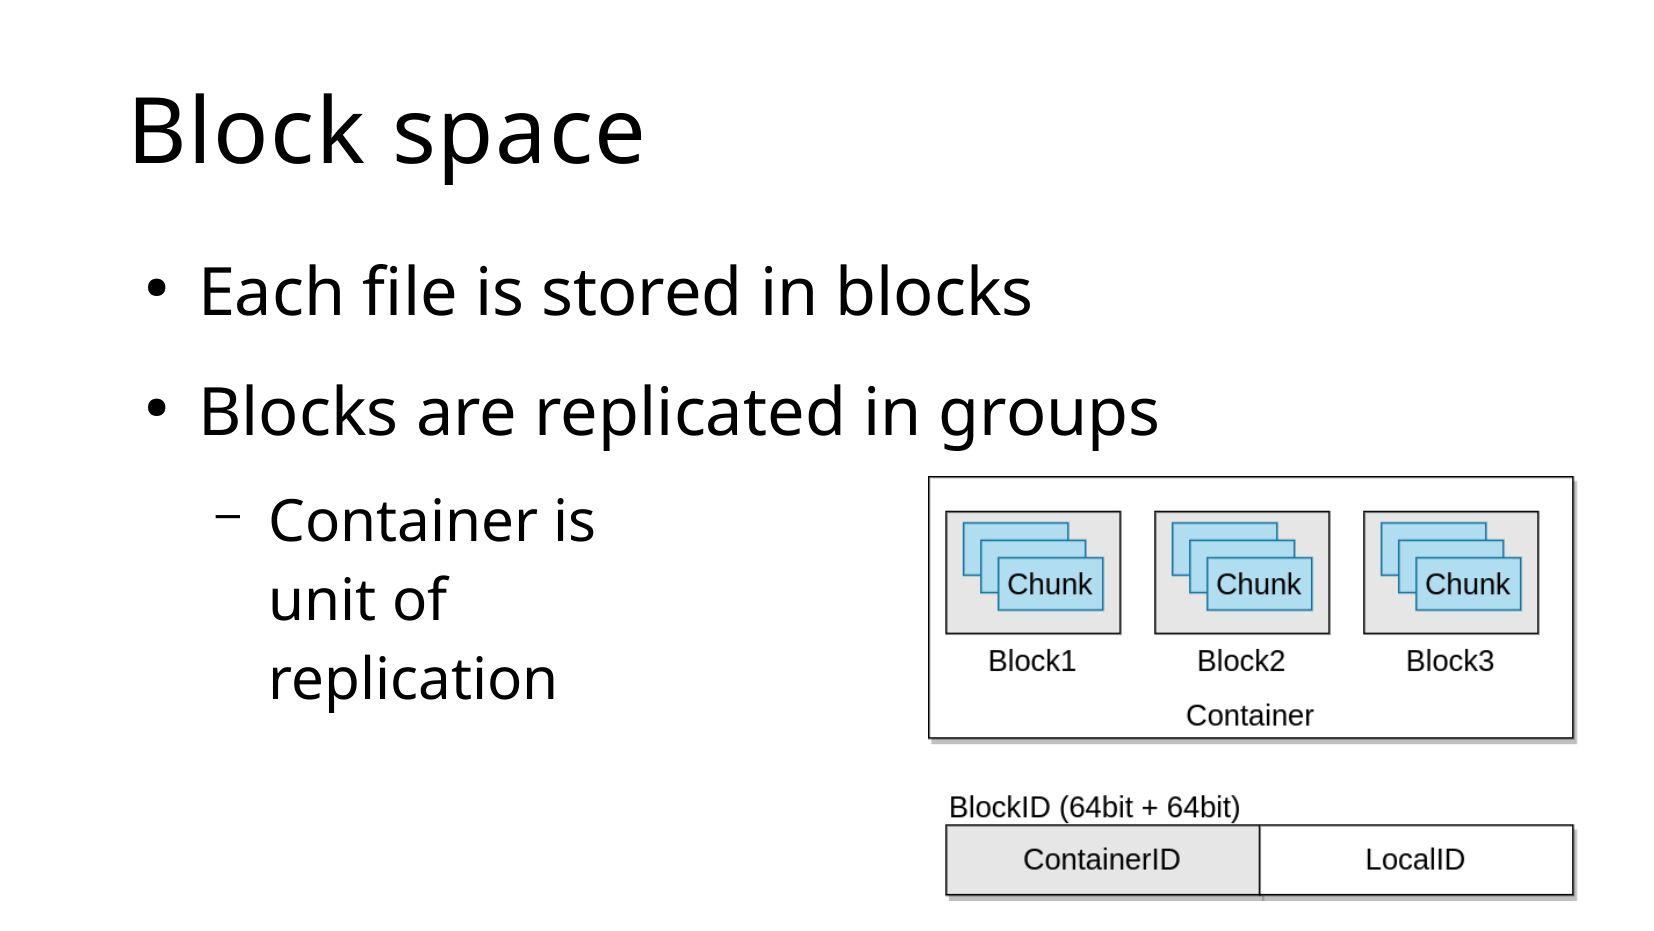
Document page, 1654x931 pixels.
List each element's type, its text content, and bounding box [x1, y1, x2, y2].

list Each file is stored in blocks Blocks are replicated in groups Container is unit of replication [127, 244, 1527, 784]
title Block space [127, 69, 1654, 187]
picture [928, 476, 1578, 901]
